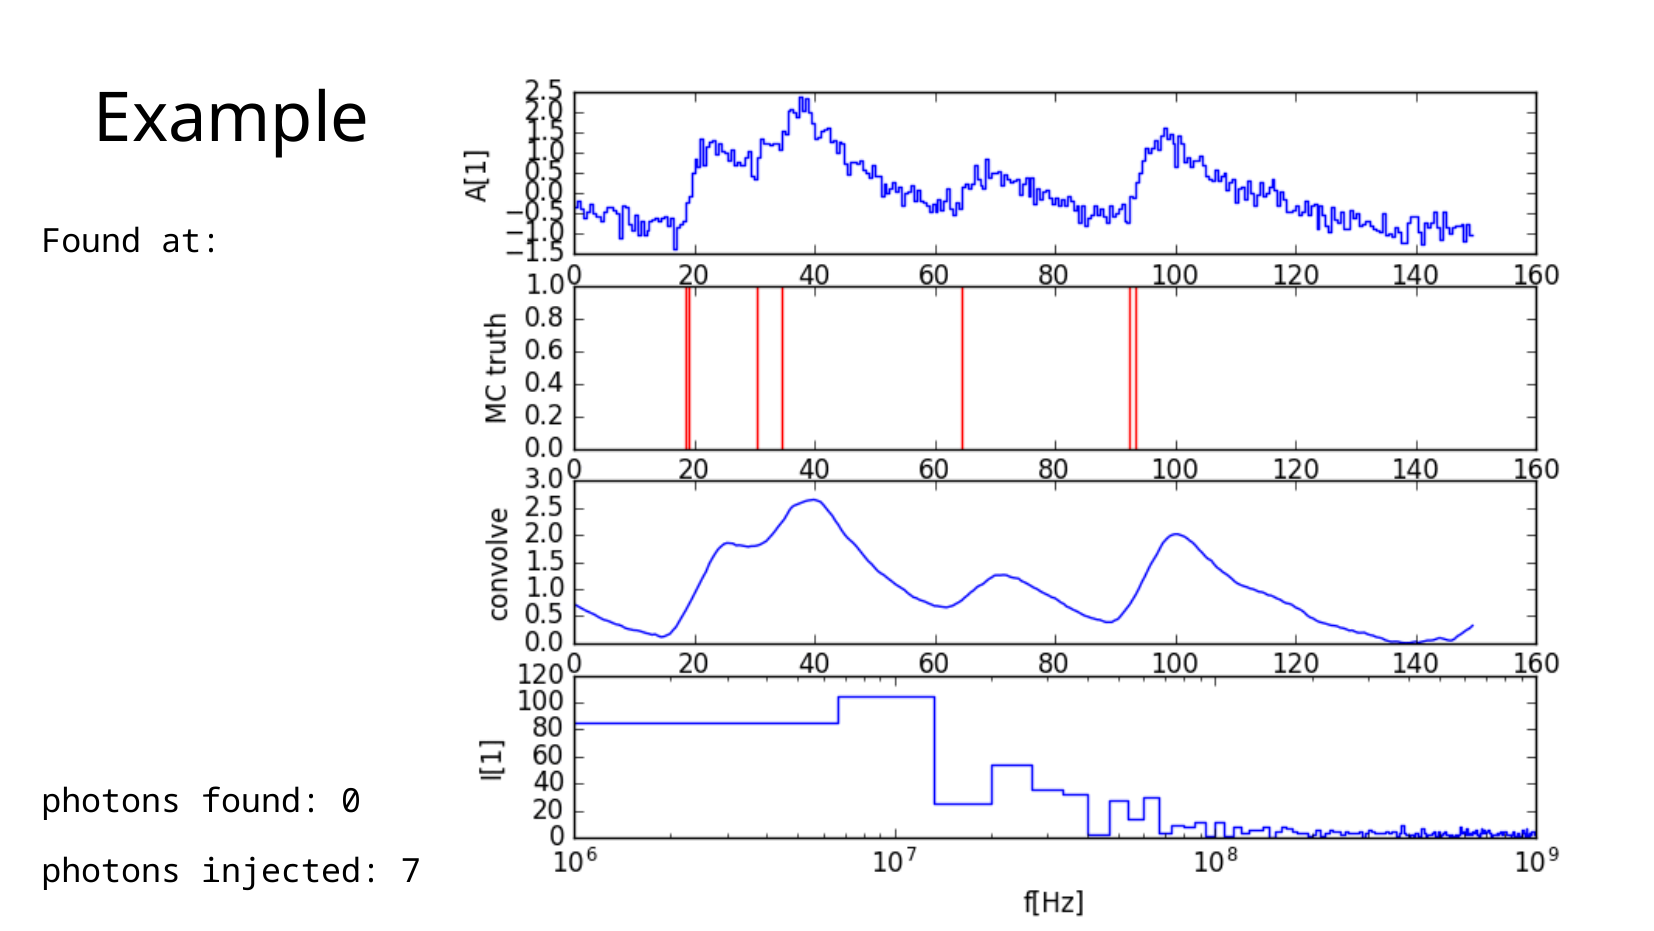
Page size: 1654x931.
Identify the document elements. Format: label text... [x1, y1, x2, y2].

picture [419, 0, 1654, 931]
title Example [82, 37, 381, 193]
text_box Found at: photons found: 0 photons injected: 7 [26, 209, 446, 902]
